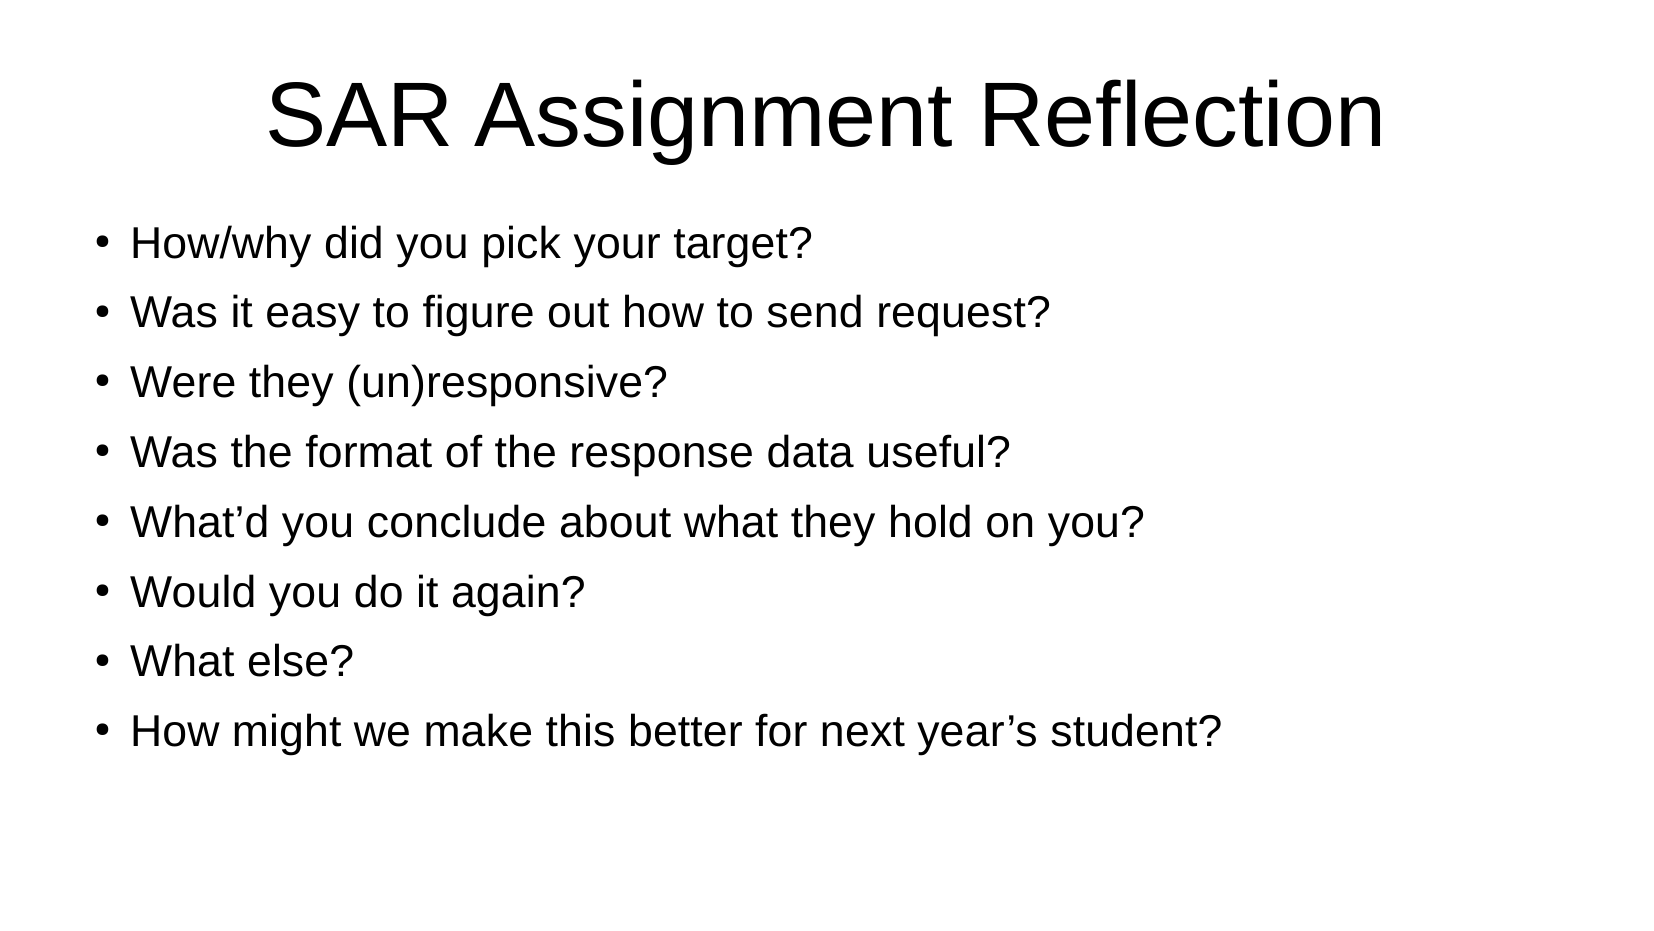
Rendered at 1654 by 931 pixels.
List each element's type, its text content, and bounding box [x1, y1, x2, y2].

title SAR Assignment Reflection [82, 37, 1571, 193]
list How/why did you pick your target? Was it easy to figure out how to send request? Were they (un)responsive? Was the format of the response data useful? What’d you conclude about what they hold on you? Would you do it again? What else? How might we make this better for next year’s student? [82, 217, 1571, 758]
